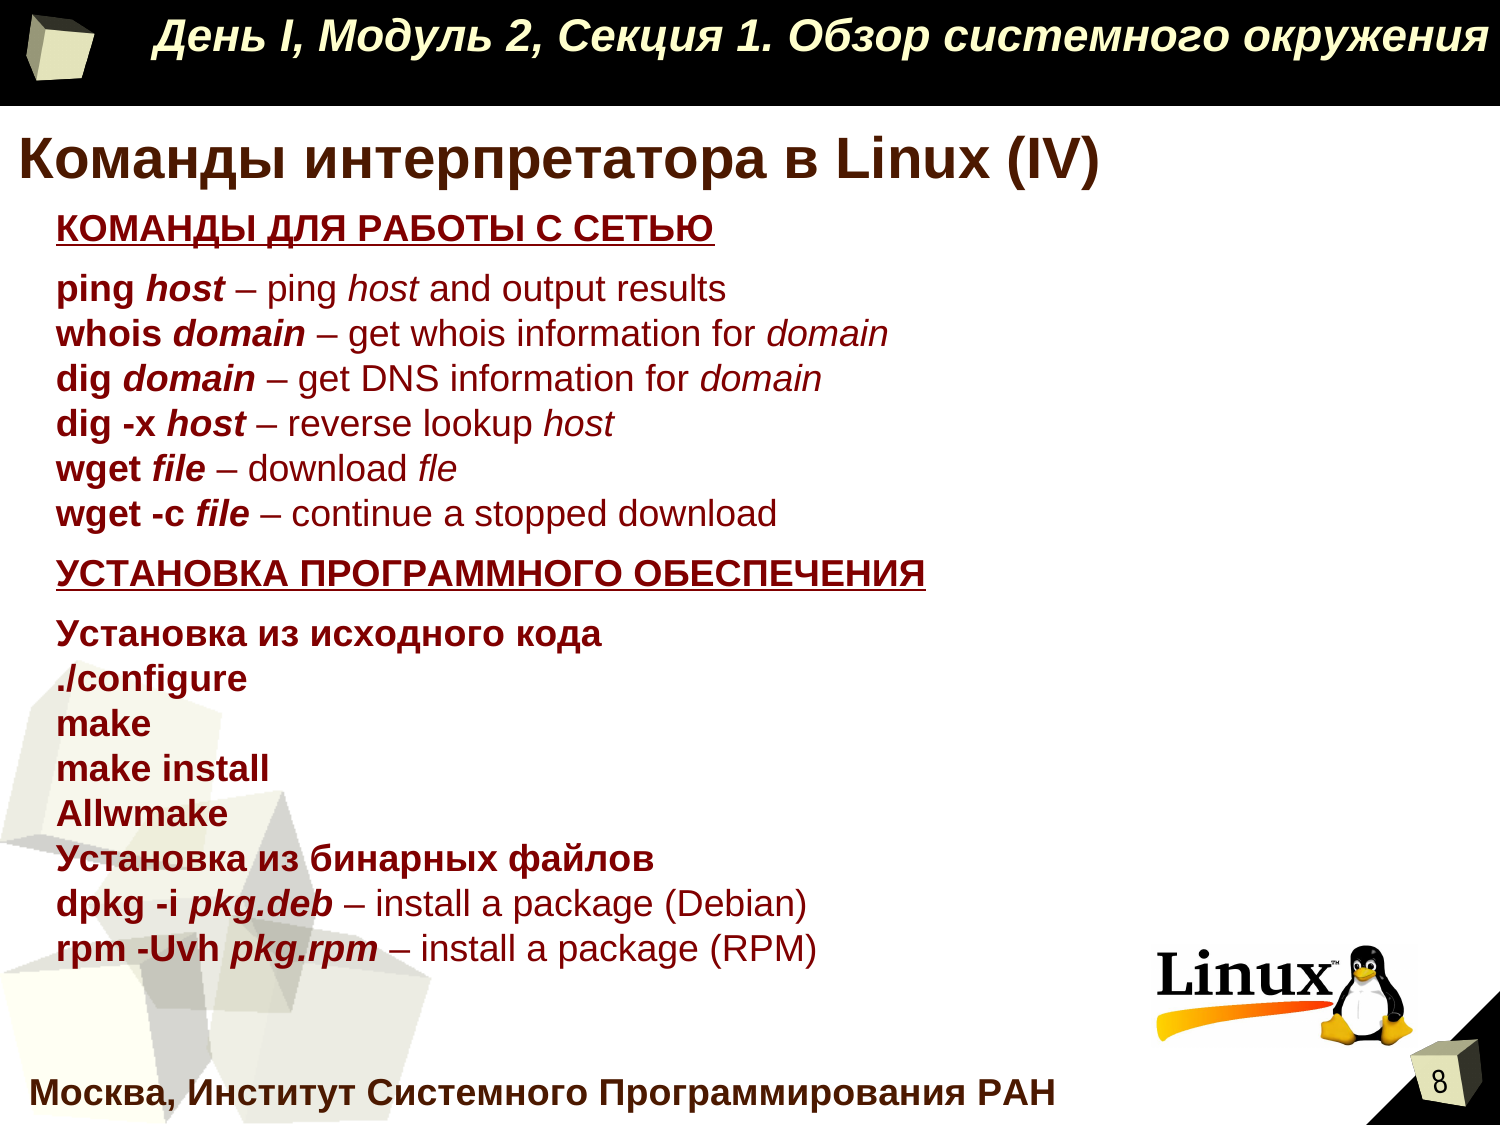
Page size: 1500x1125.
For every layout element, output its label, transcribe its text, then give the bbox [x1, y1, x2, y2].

picture [1151, 944, 1418, 1048]
picture [0, 659, 433, 1125]
text_box КОМАНДЫ ДЛЯ РАБОТЫ С СЕТЬЮ ping host – ping host and output results whois domain – get whois information for domain dig domain – get DNS information for domain dig -x host – reverse lookup host wget file – download fle wget -c file – continue a stopped download УСТАНОВКА ПРОГРАММНОГО ОБЕСПЕЧЕНИЯ Установка из исходного кода ./configure make make install Allwmake Установка из бинарных файлов dpkg -i pkg.deb – install a package (Debian) rpm -Uvh pkg.rpm – install a package (RPM) [41, 198, 1459, 977]
picture [423, 1088, 433, 1102]
text_box Команды интерпретатора в Linux (IV) [4, 112, 1500, 198]
